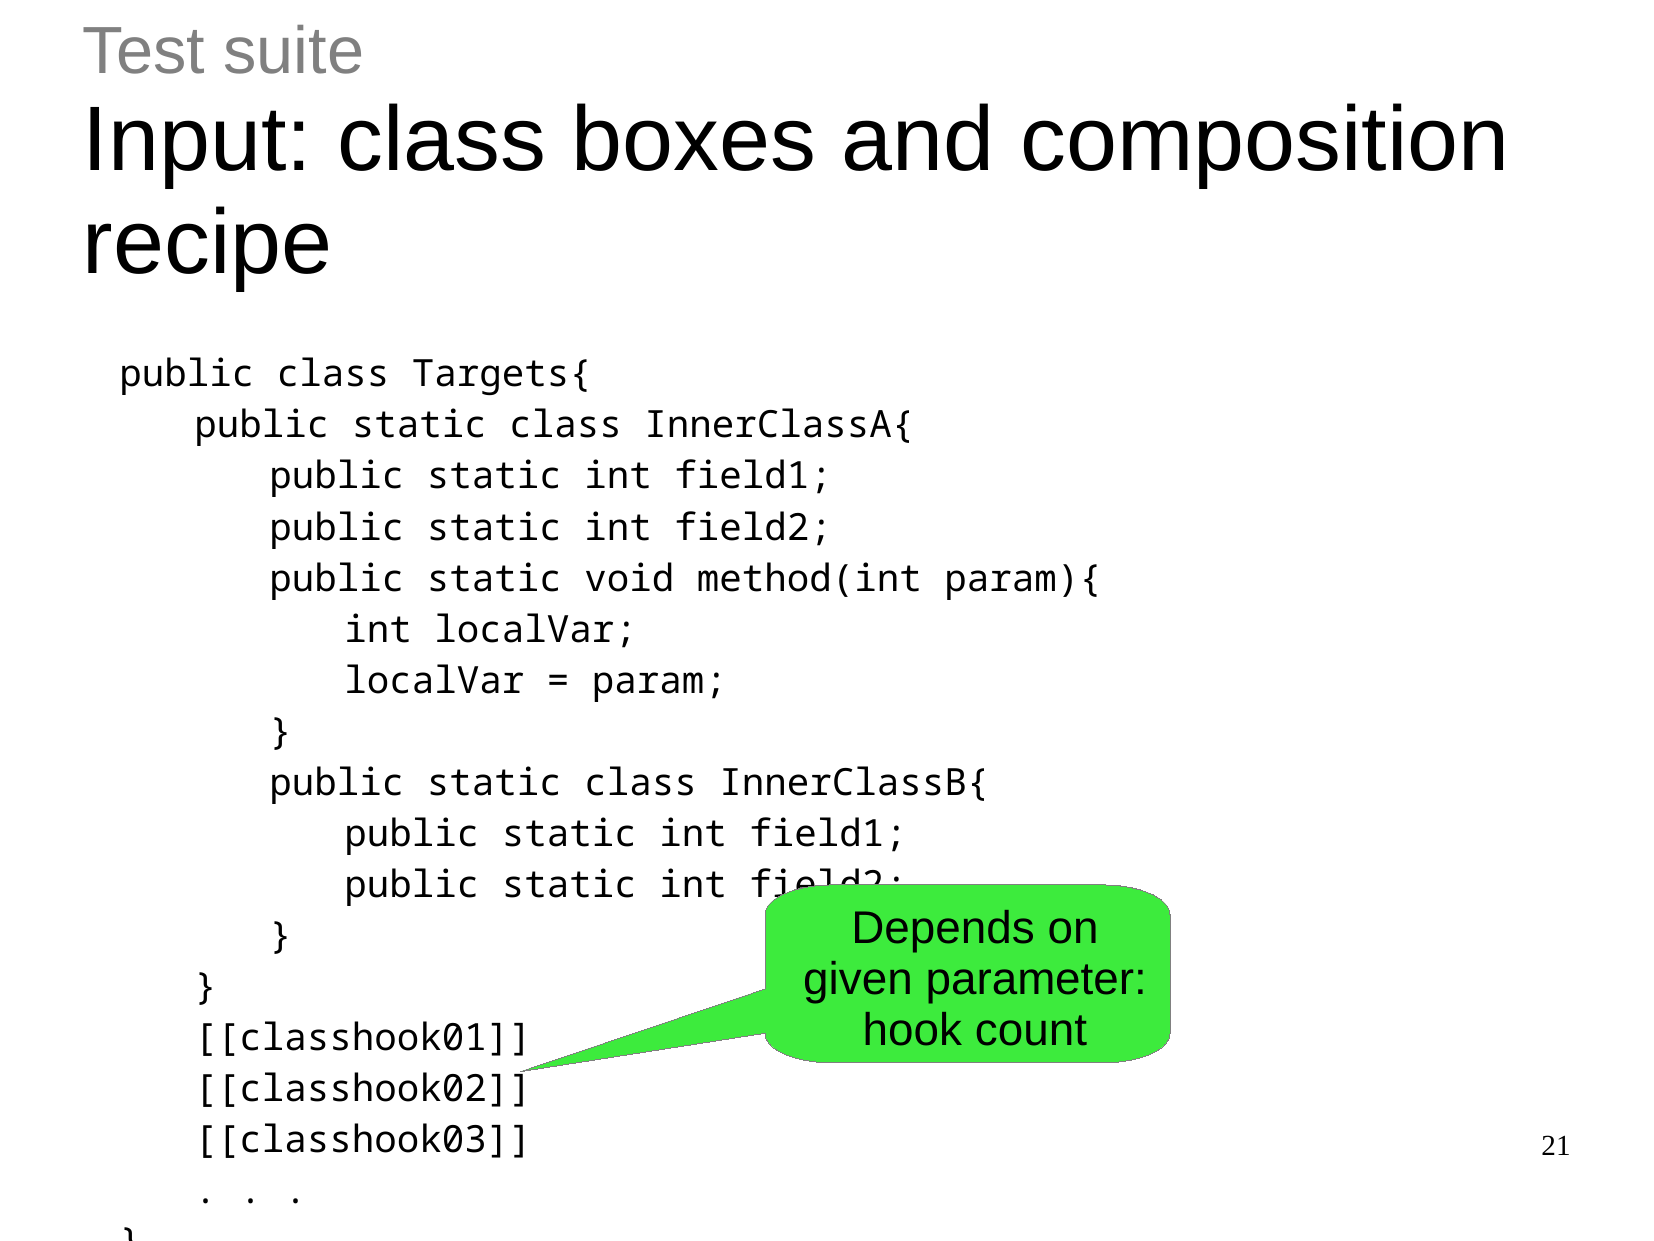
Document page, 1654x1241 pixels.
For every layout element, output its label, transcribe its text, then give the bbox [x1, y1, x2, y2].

text_box [520, 895, 780, 1072]
text_box Depends on given parameter: hook count [780, 894, 1171, 1063]
text_box [783, 884, 1152, 894]
title Test suite Input: class boxes and composition recipe [82, 13, 1571, 293]
text_box public class Targets{ public static class InnerClassA{ public static int field1; public static int field2; public static void method(int param){ int localVar; localVar = param; } public static class InnerClassB{ public static int field1; public static int field2; } } [[classhook01]] [[classhook02]] [[classhook03]] . . . } [104, 339, 1140, 1138]
